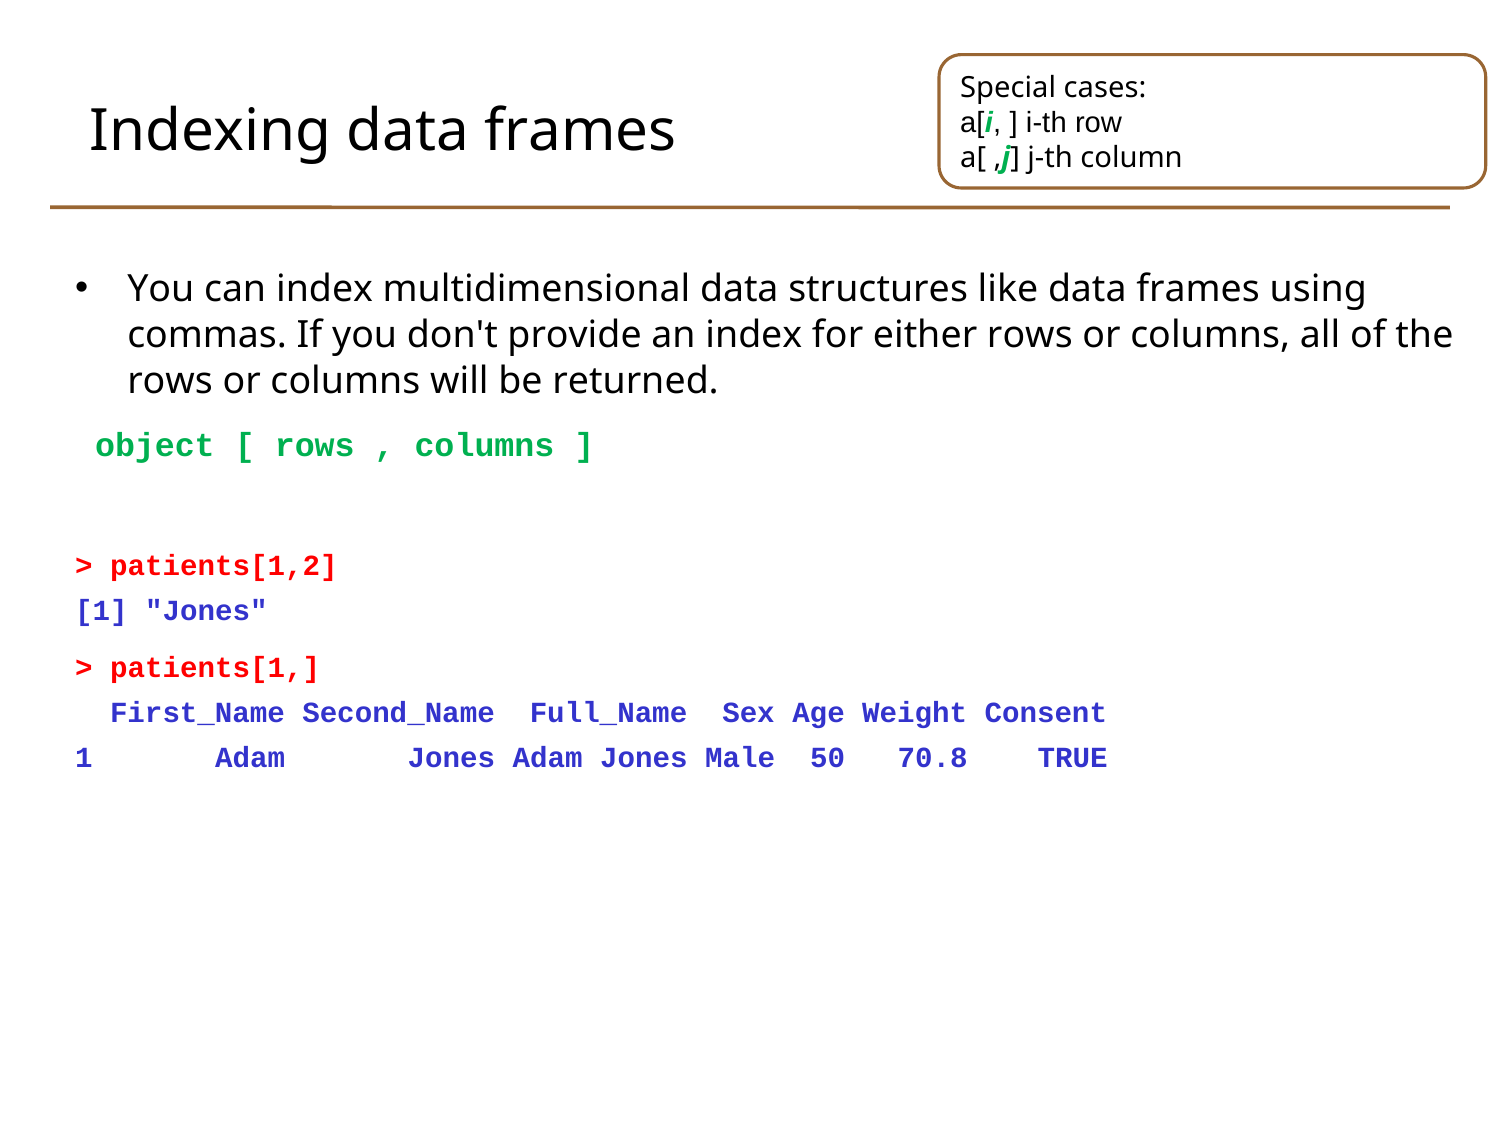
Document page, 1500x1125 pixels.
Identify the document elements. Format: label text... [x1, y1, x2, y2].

text_box Indexing data frames [75, 32, 1425, 221]
text_box You can index multidimensional data structures like data frames using commas. If you don't provide an index for either rows or columns, all of the rows or columns will be returned. object [ rows , columns ] > patients[1,2] [1] "Jones" > patients[1,] First_Name Second_Name Full_Name Sex Age Weight Consent 1 Adam Jones Adam Jones Male 50 70.8 TRUE [74, 263, 1474, 1006]
text_box Special cases: a[i, ] i-th row a[ ,j] j-th column [1425, 54, 1486, 188]
